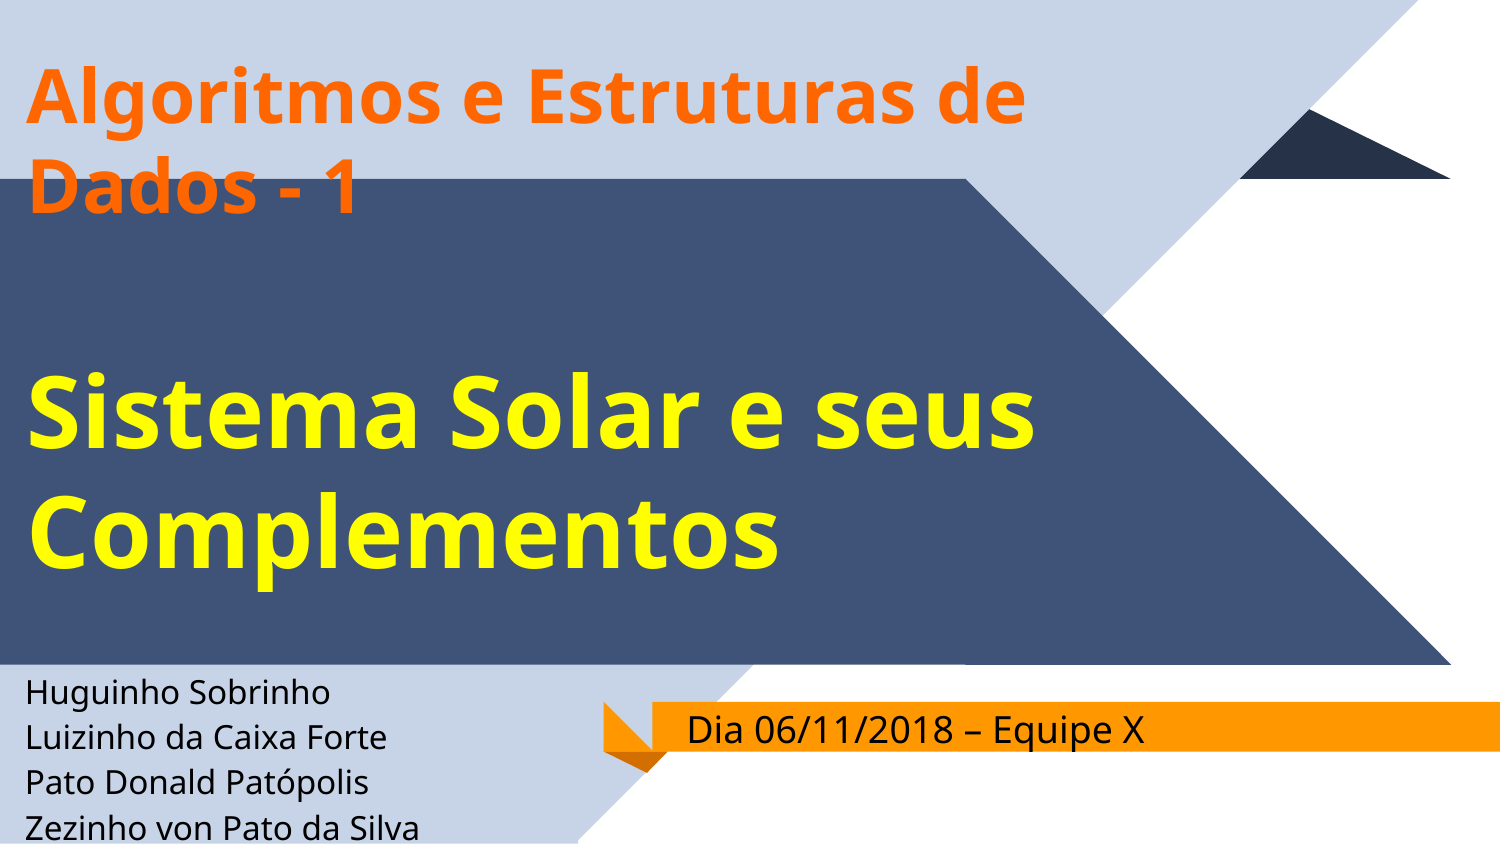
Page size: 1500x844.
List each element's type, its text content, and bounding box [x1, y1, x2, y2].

text_box Huguinho Sobrinho Luizinho da Caixa Forte Pato Donald Patópolis Zezinho von Pato da Silva [9, 661, 603, 844]
title Algoritmos e Estruturas de Dados - 1 Sistema Solar e seus Complementos [11, 100, 1229, 538]
text_box Dia 06/11/2018 – Equipe X [671, 695, 1418, 761]
